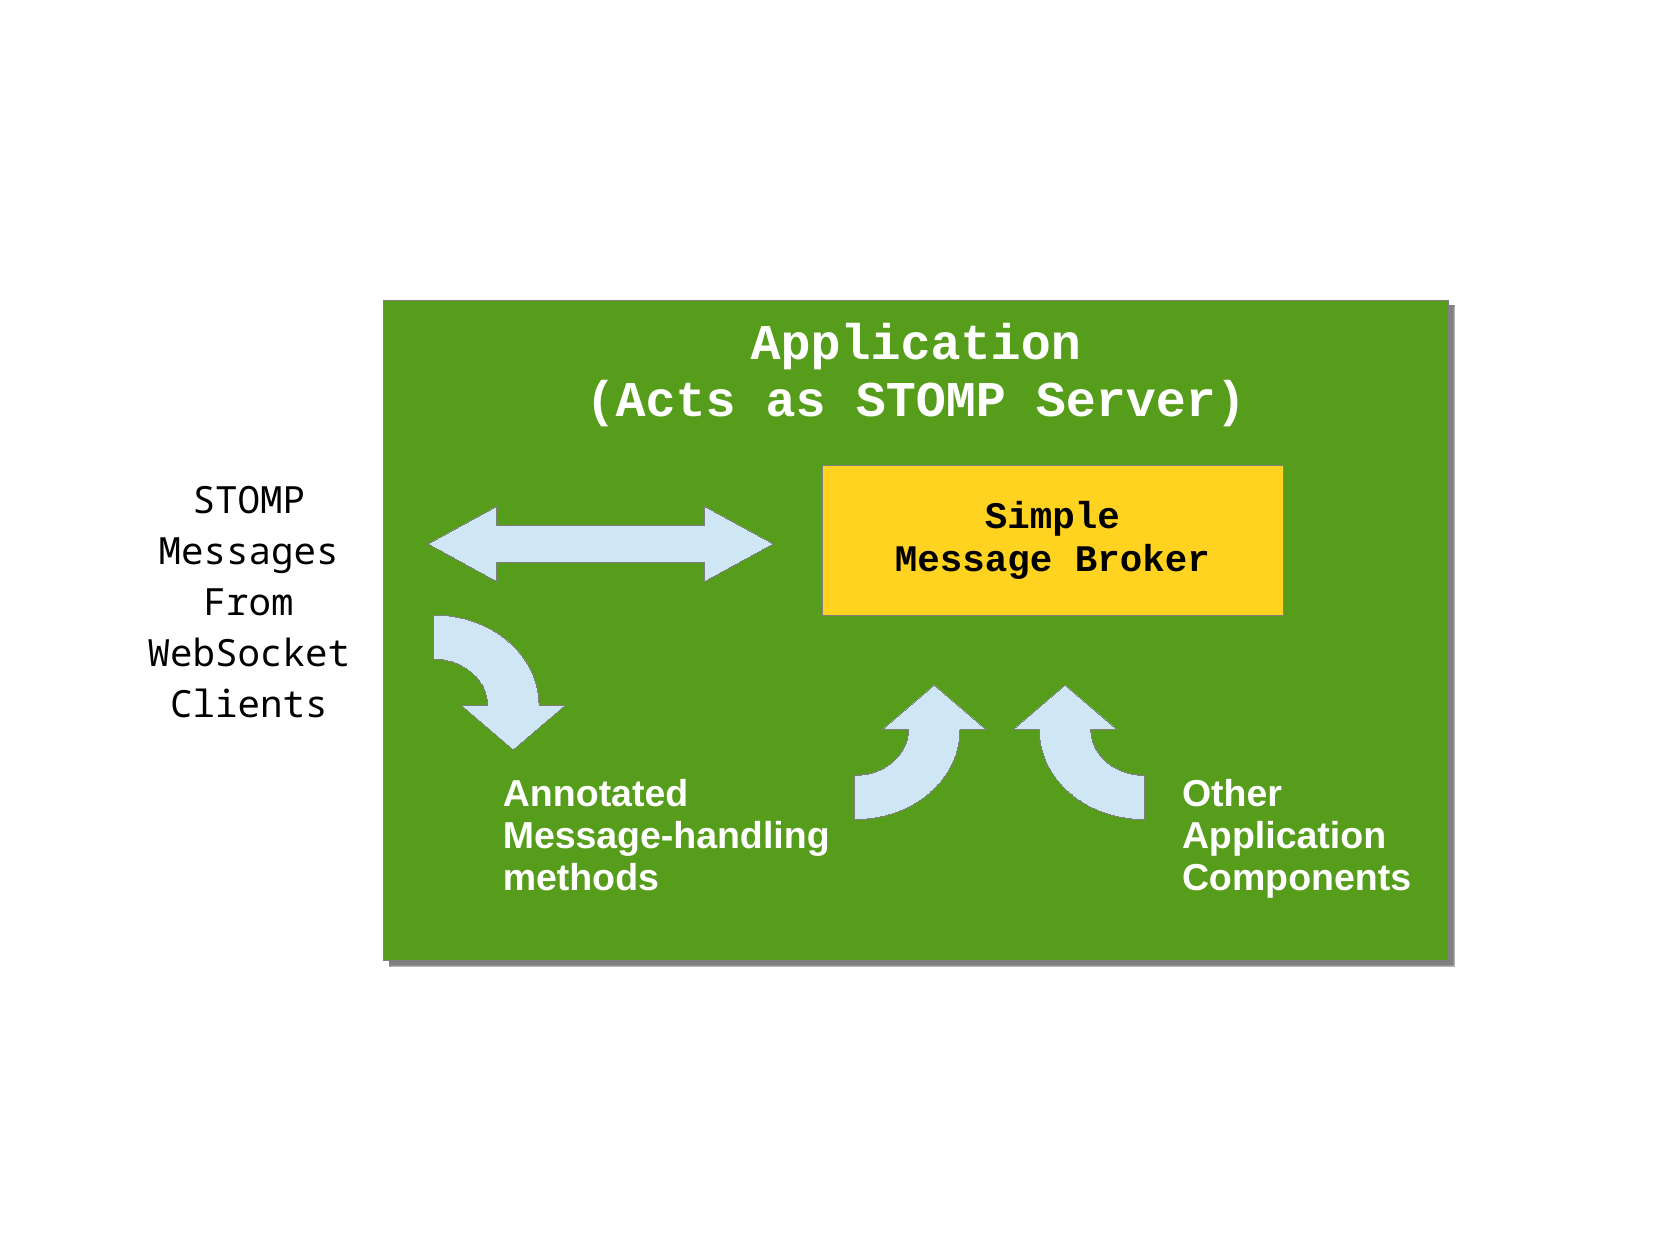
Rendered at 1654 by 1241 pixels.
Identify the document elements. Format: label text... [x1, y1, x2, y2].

text_box [1013, 684, 1145, 820]
text_box STOMP Messages From WebSocket Clients [132, 465, 365, 699]
text_box Application (Acts as STOMP Server) [383, 300, 1449, 961]
text_box Annotated Message-handling methods [488, 765, 894, 906]
text_box Other Application Components [1167, 765, 1434, 906]
text_box Simple Message Broker [822, 465, 1284, 616]
text_box [428, 506, 774, 582]
text_box [433, 615, 566, 750]
text_box [854, 684, 987, 820]
